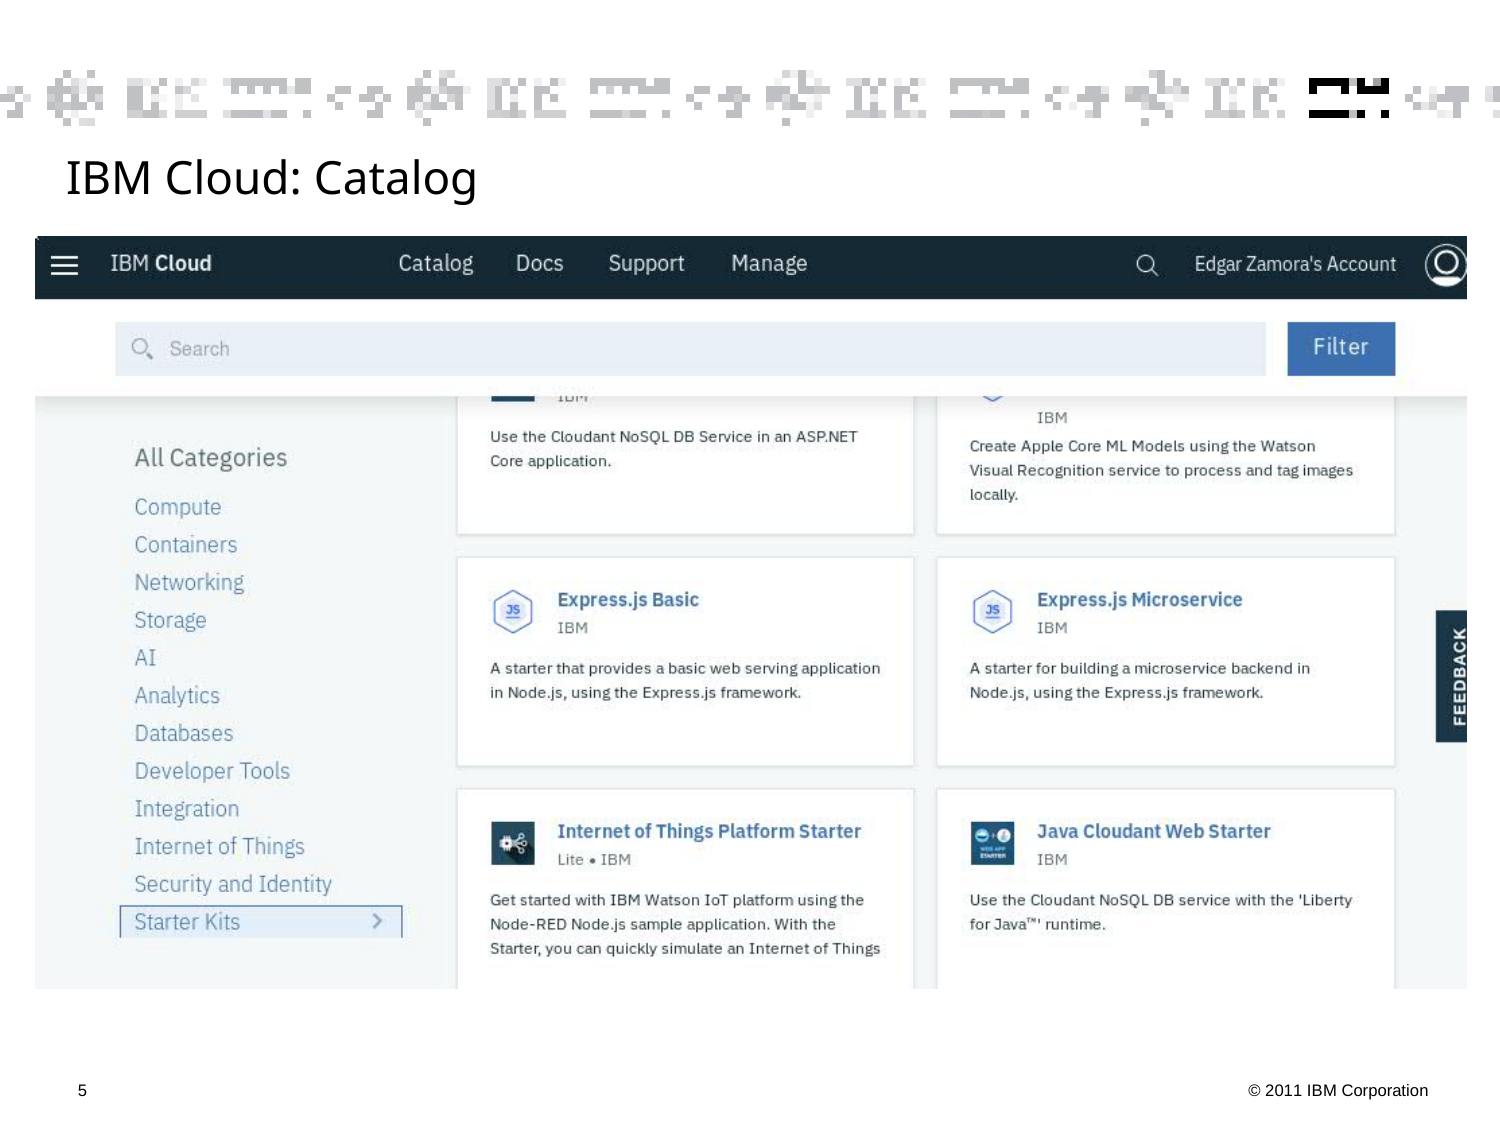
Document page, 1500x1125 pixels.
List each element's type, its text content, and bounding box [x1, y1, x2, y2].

title IBM Cloud: Catalog [51, 147, 1477, 253]
picture [0, 0, 1500, 1125]
